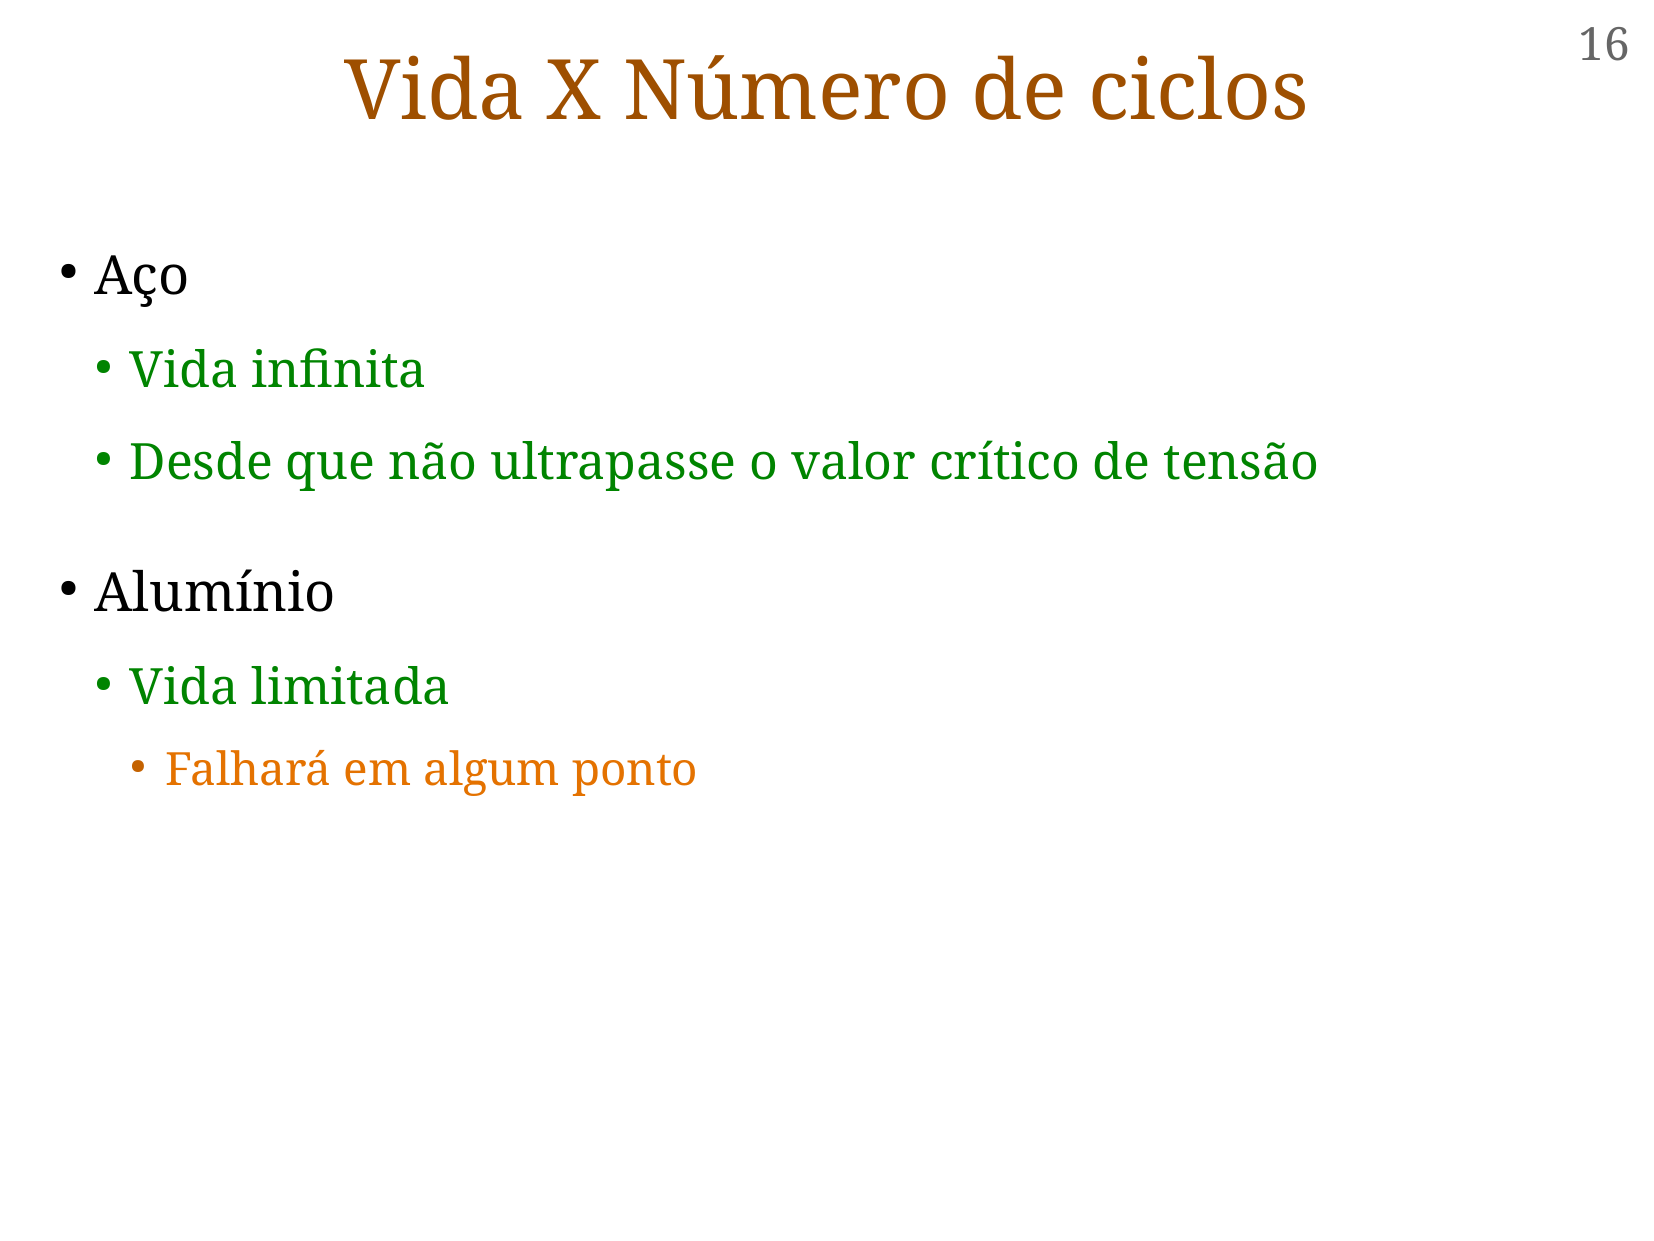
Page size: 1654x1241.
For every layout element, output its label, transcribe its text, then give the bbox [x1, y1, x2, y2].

list Aço Vida infinita Desde que não ultrapasse o valor crítico de tensão Alumínio Vida limitada Falhará em algum ponto [59, 236, 1595, 1211]
title Vida X Número de ciclos [59, 29, 1595, 148]
